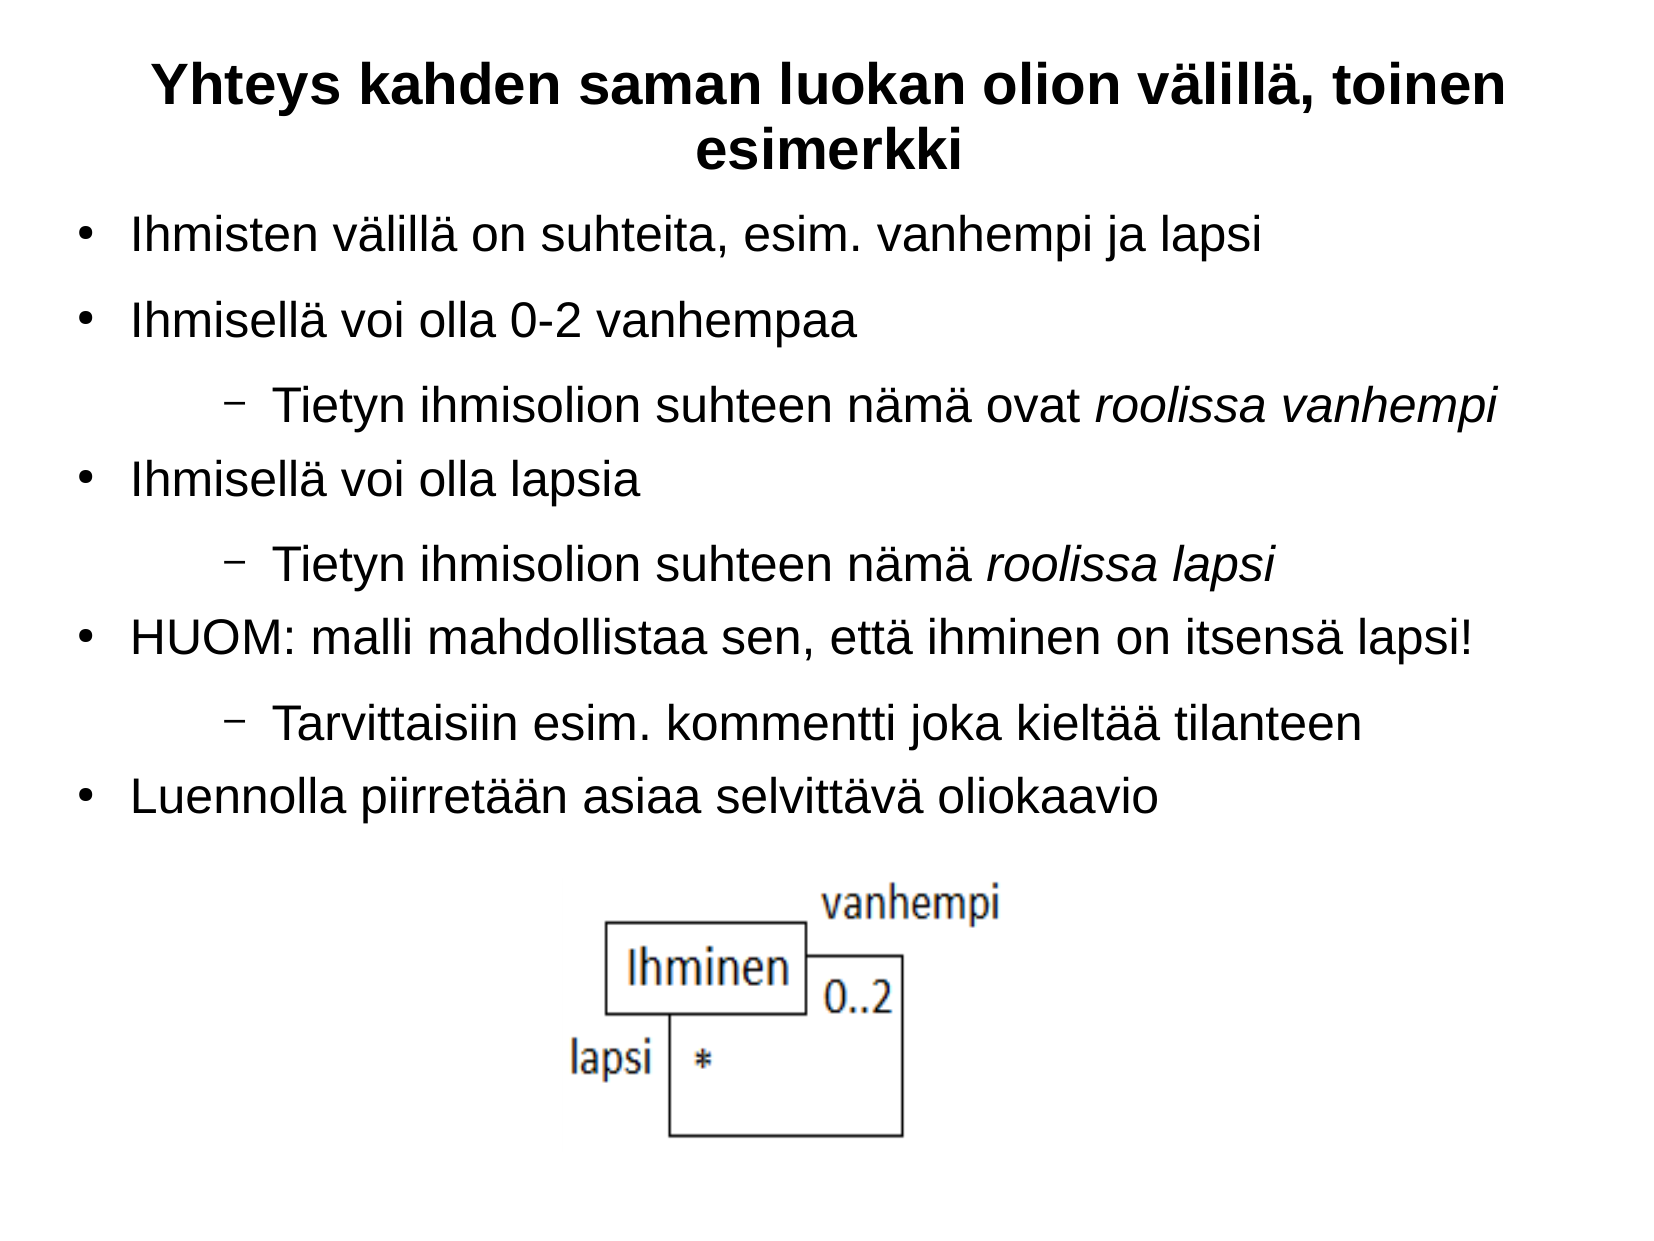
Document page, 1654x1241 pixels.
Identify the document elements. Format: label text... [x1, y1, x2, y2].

list Ihmisten välillä on suhteita, esim. vanhempi ja lapsi Ihmisellä voi olla 0-2 vanhempaa Tietyn ihmisolion suhteen nämä ovat roolissa vanhempi Ihmisellä voi olla lapsia Tietyn ihmisolion suhteen nämä roolissa lapsi HUOM: malli mahdollistaa sen, että ihminen on itsensä lapsi! Tarvittaisiin esim. kommentti joka kieltää tilanteen Luennolla piirretään asiaa selvittävä oliokaavio [59, 206, 1565, 824]
picture [561, 878, 1003, 1152]
title Yhteys kahden saman luokan olion välillä, toinen esimerkki [88, 51, 1571, 183]
